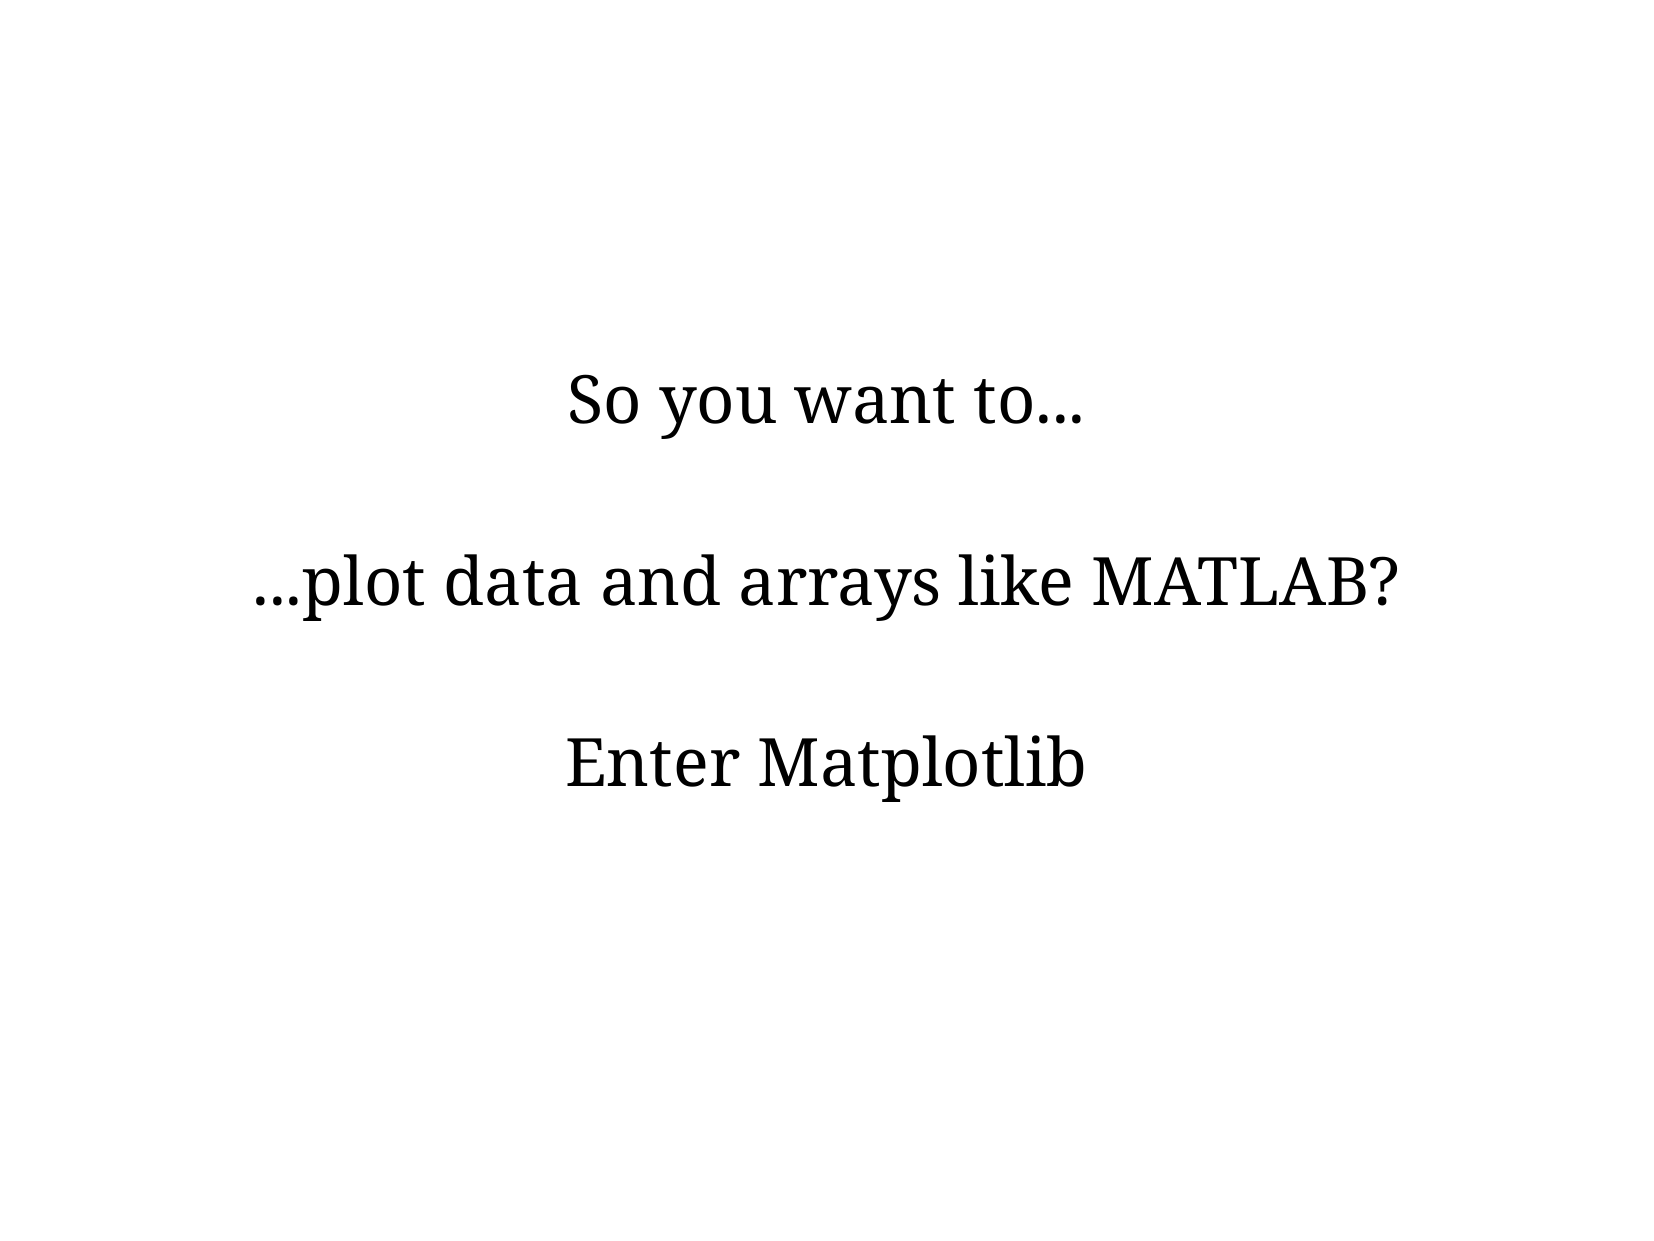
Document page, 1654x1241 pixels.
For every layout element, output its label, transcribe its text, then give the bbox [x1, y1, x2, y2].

subtitle So you want to... ...plot data and arrays like MATLAB? Enter Matplotlib [82, 49, 1571, 1109]
